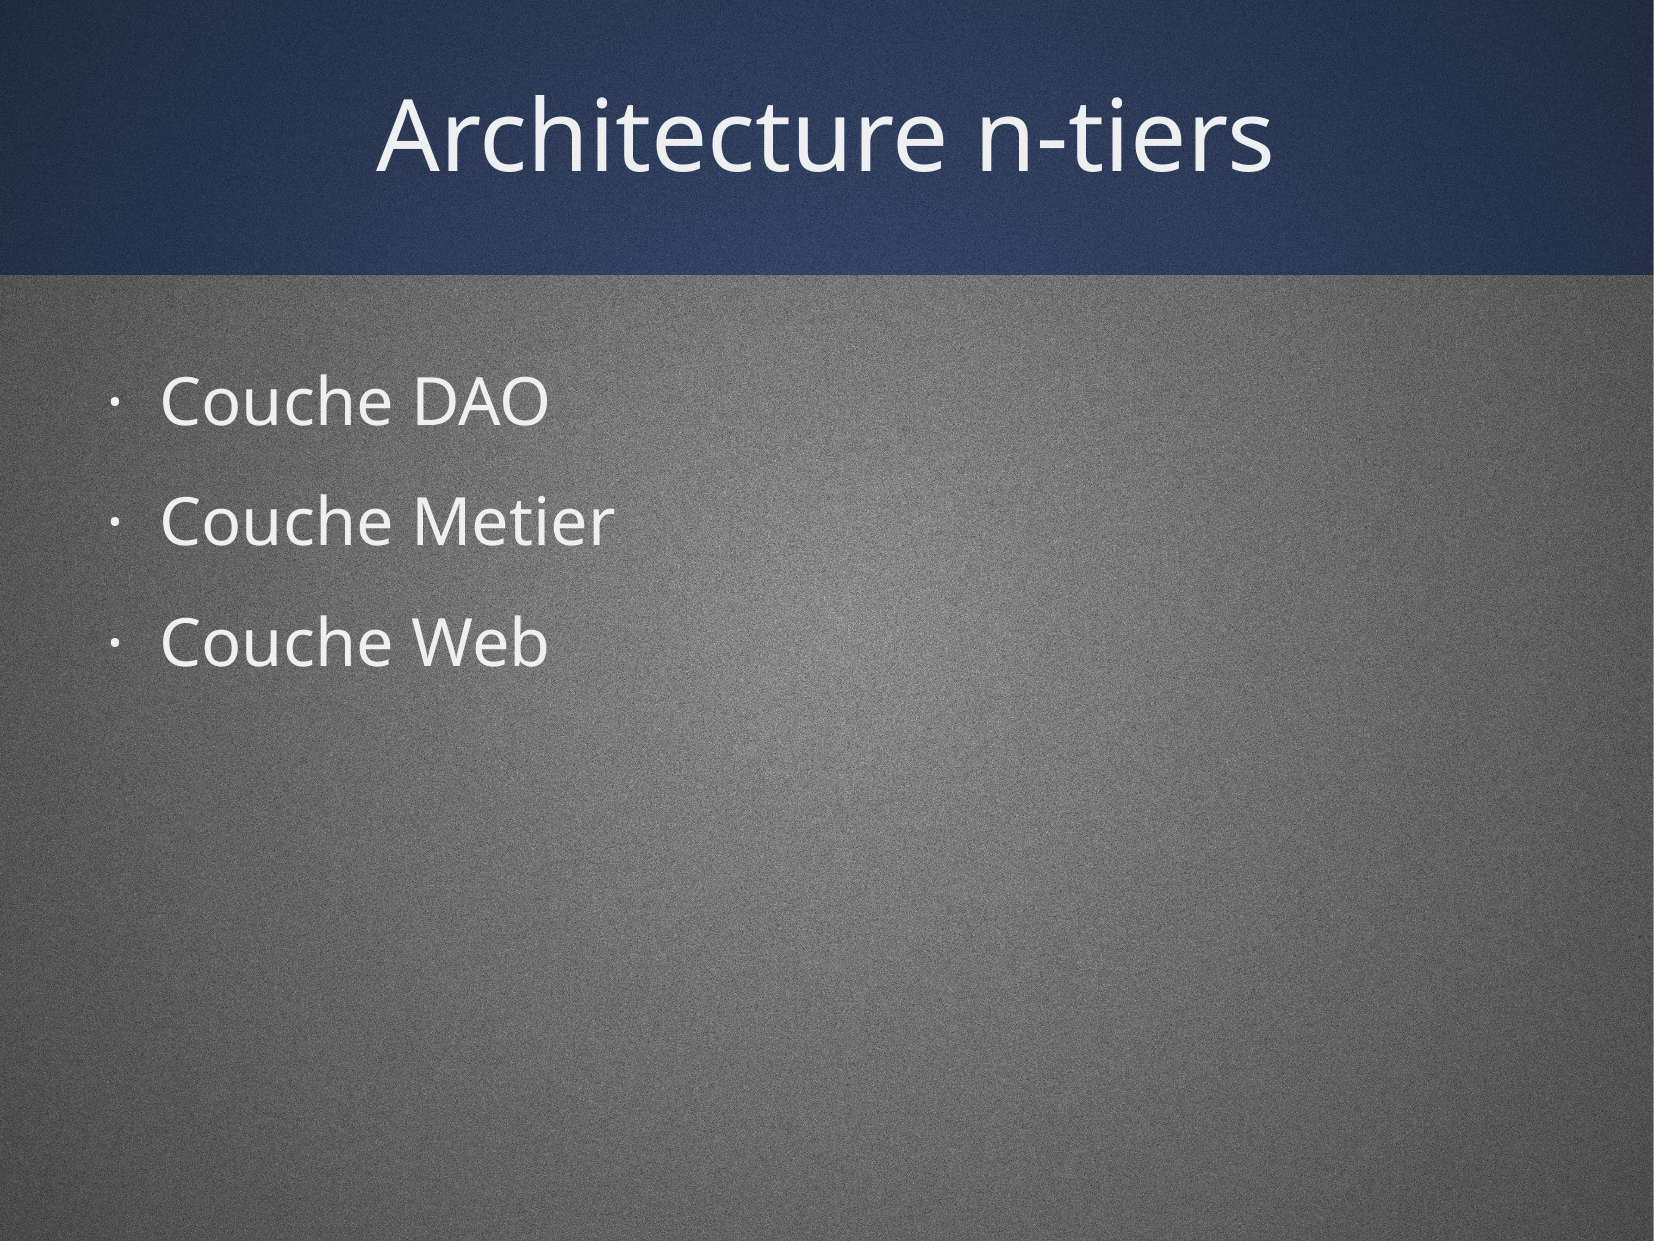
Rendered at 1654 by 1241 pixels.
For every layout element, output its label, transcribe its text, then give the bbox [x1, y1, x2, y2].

title Architecture n-tiers [88, 29, 1565, 237]
picture [0, 0, 1654, 1241]
list Couche DAO Couche Metier Couche Web [88, 354, 1565, 1063]
